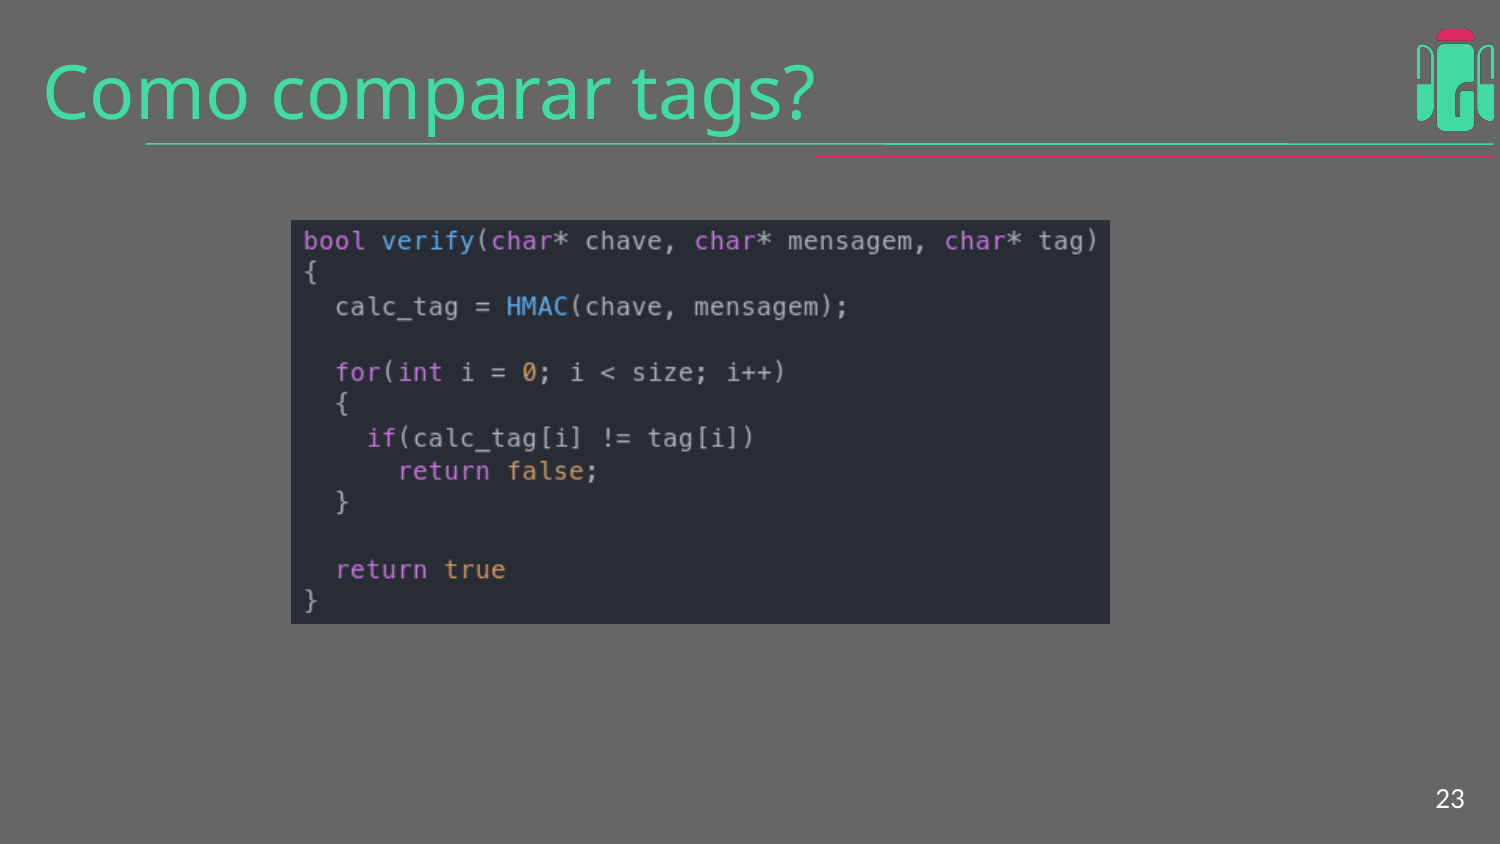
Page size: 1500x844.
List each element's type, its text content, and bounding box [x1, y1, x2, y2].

title Como comparar tags? [27, 29, 1374, 131]
picture [1417, 29, 1494, 131]
picture [291, 220, 1110, 624]
slide_number <number> [1389, 764, 1480, 830]
